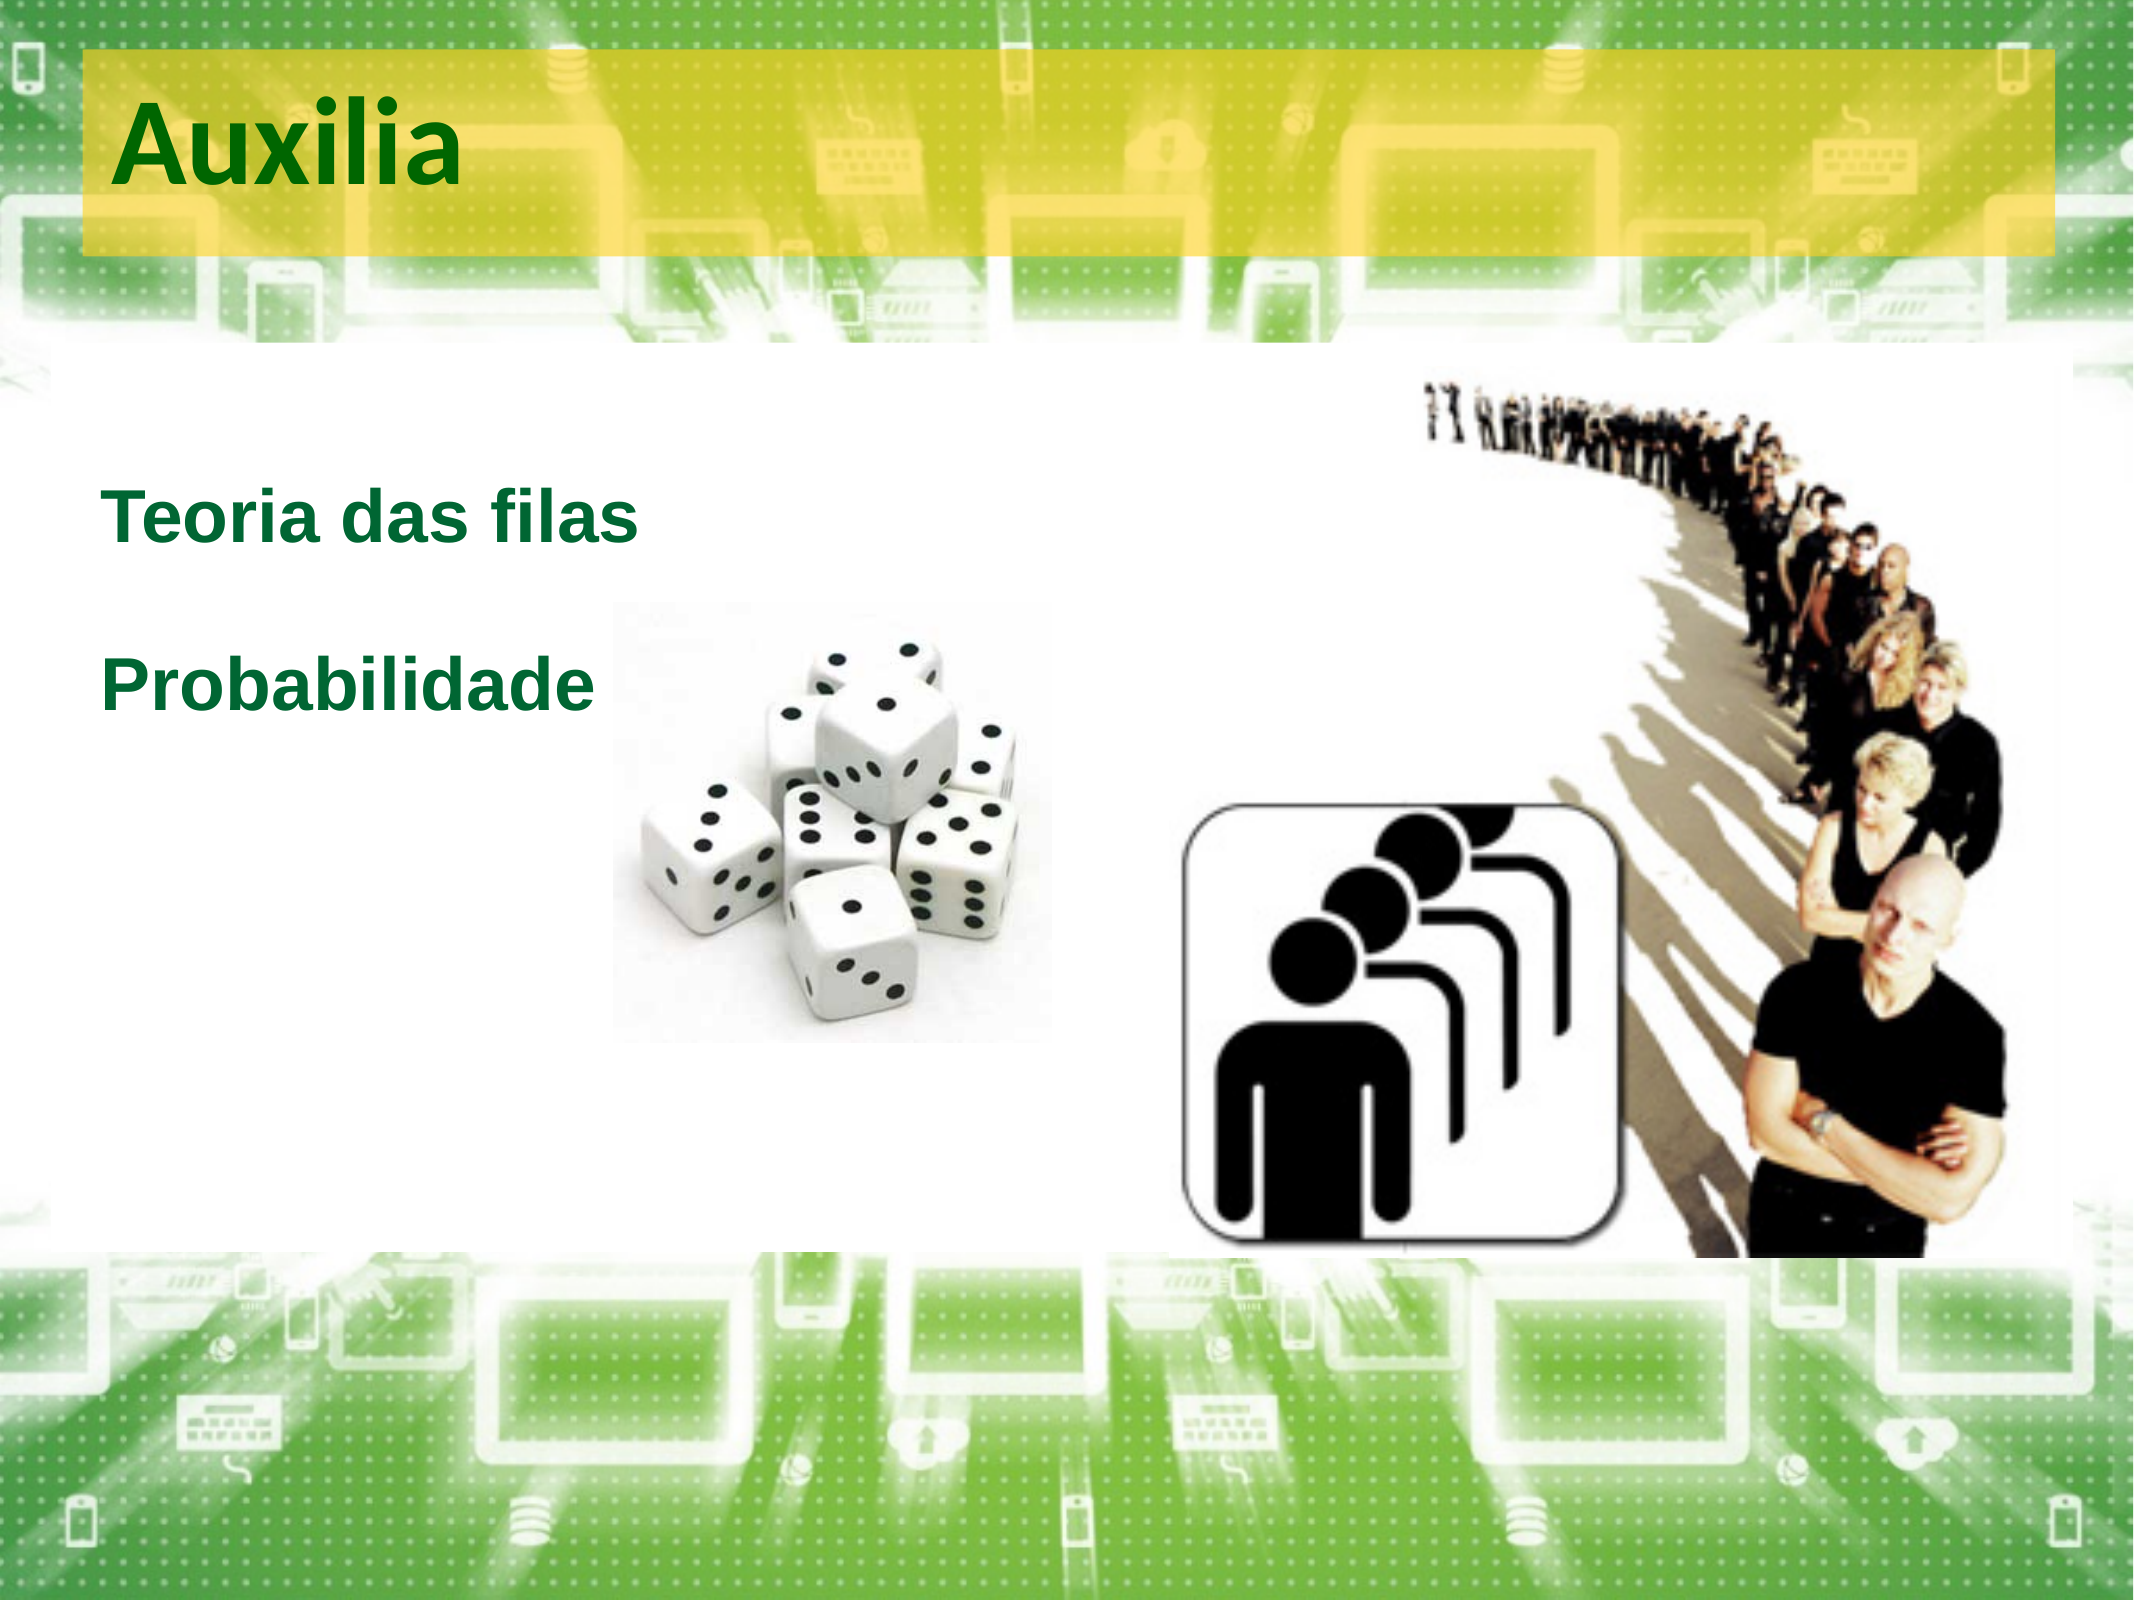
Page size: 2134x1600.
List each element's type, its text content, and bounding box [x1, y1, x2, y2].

title Auxilia [82, 49, 2056, 257]
picture [0, 0, 2134, 1600]
text_box Teoria das filas Probabilidade [50, 342, 2073, 1252]
